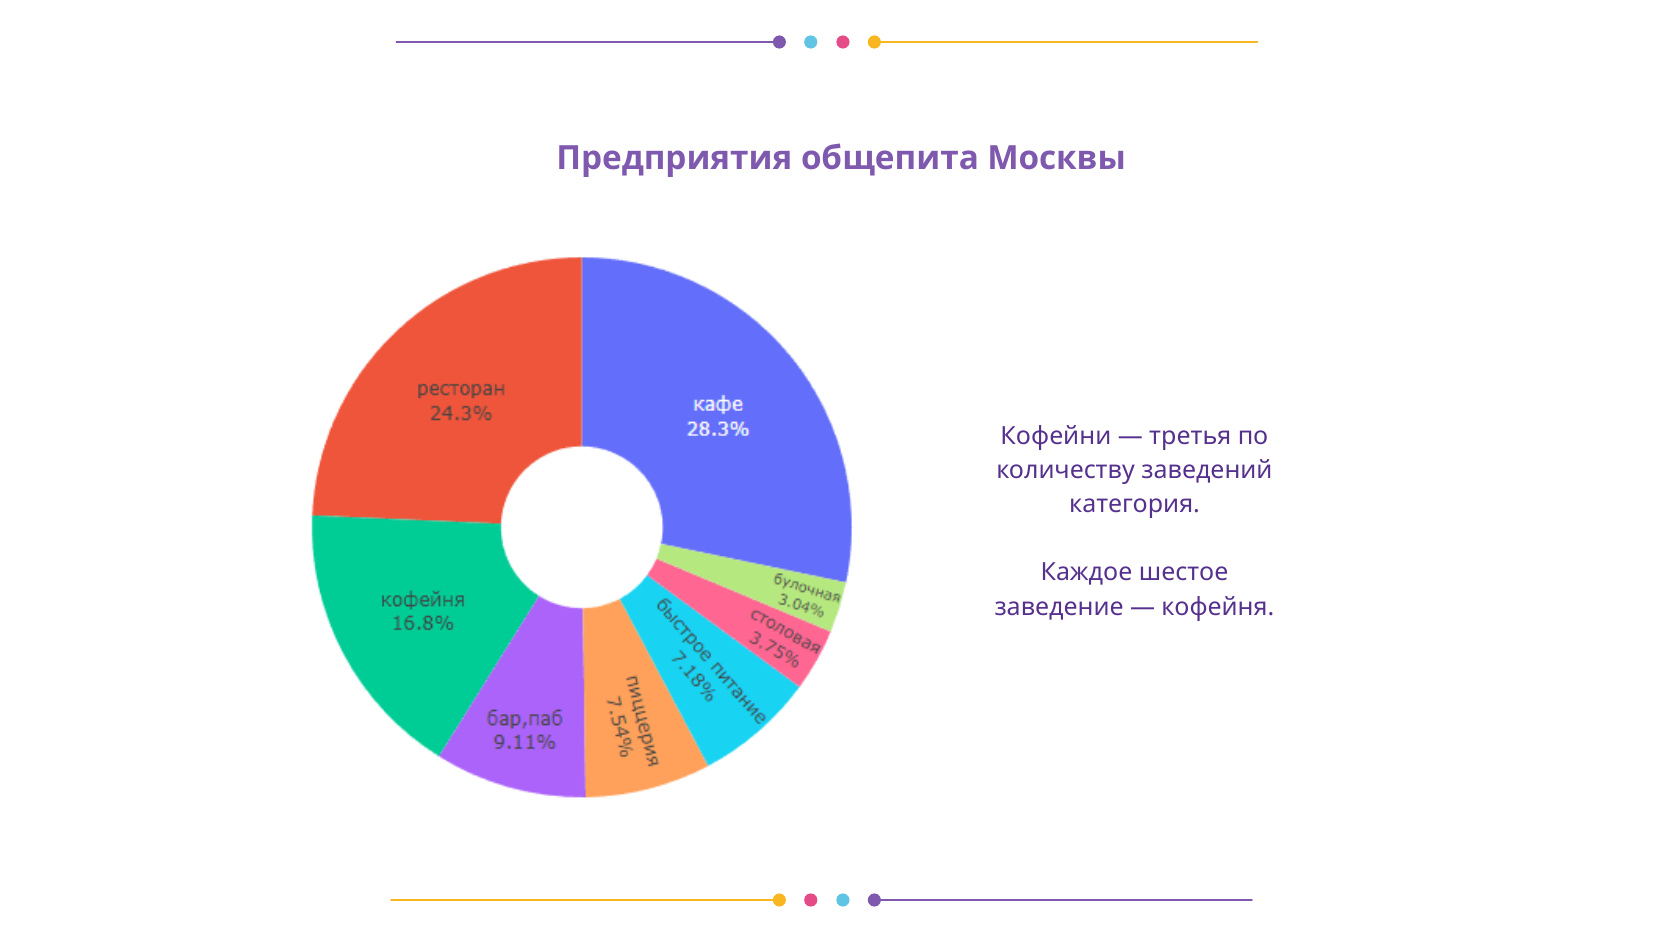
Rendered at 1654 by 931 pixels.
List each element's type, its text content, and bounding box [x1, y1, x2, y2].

title Кофейни — третья по количеству заведений категория. Каждое шестое заведение — кофейня. [974, 418, 1295, 623]
title Предприятия общепита Москвы [501, 118, 1182, 196]
picture [270, 195, 916, 843]
